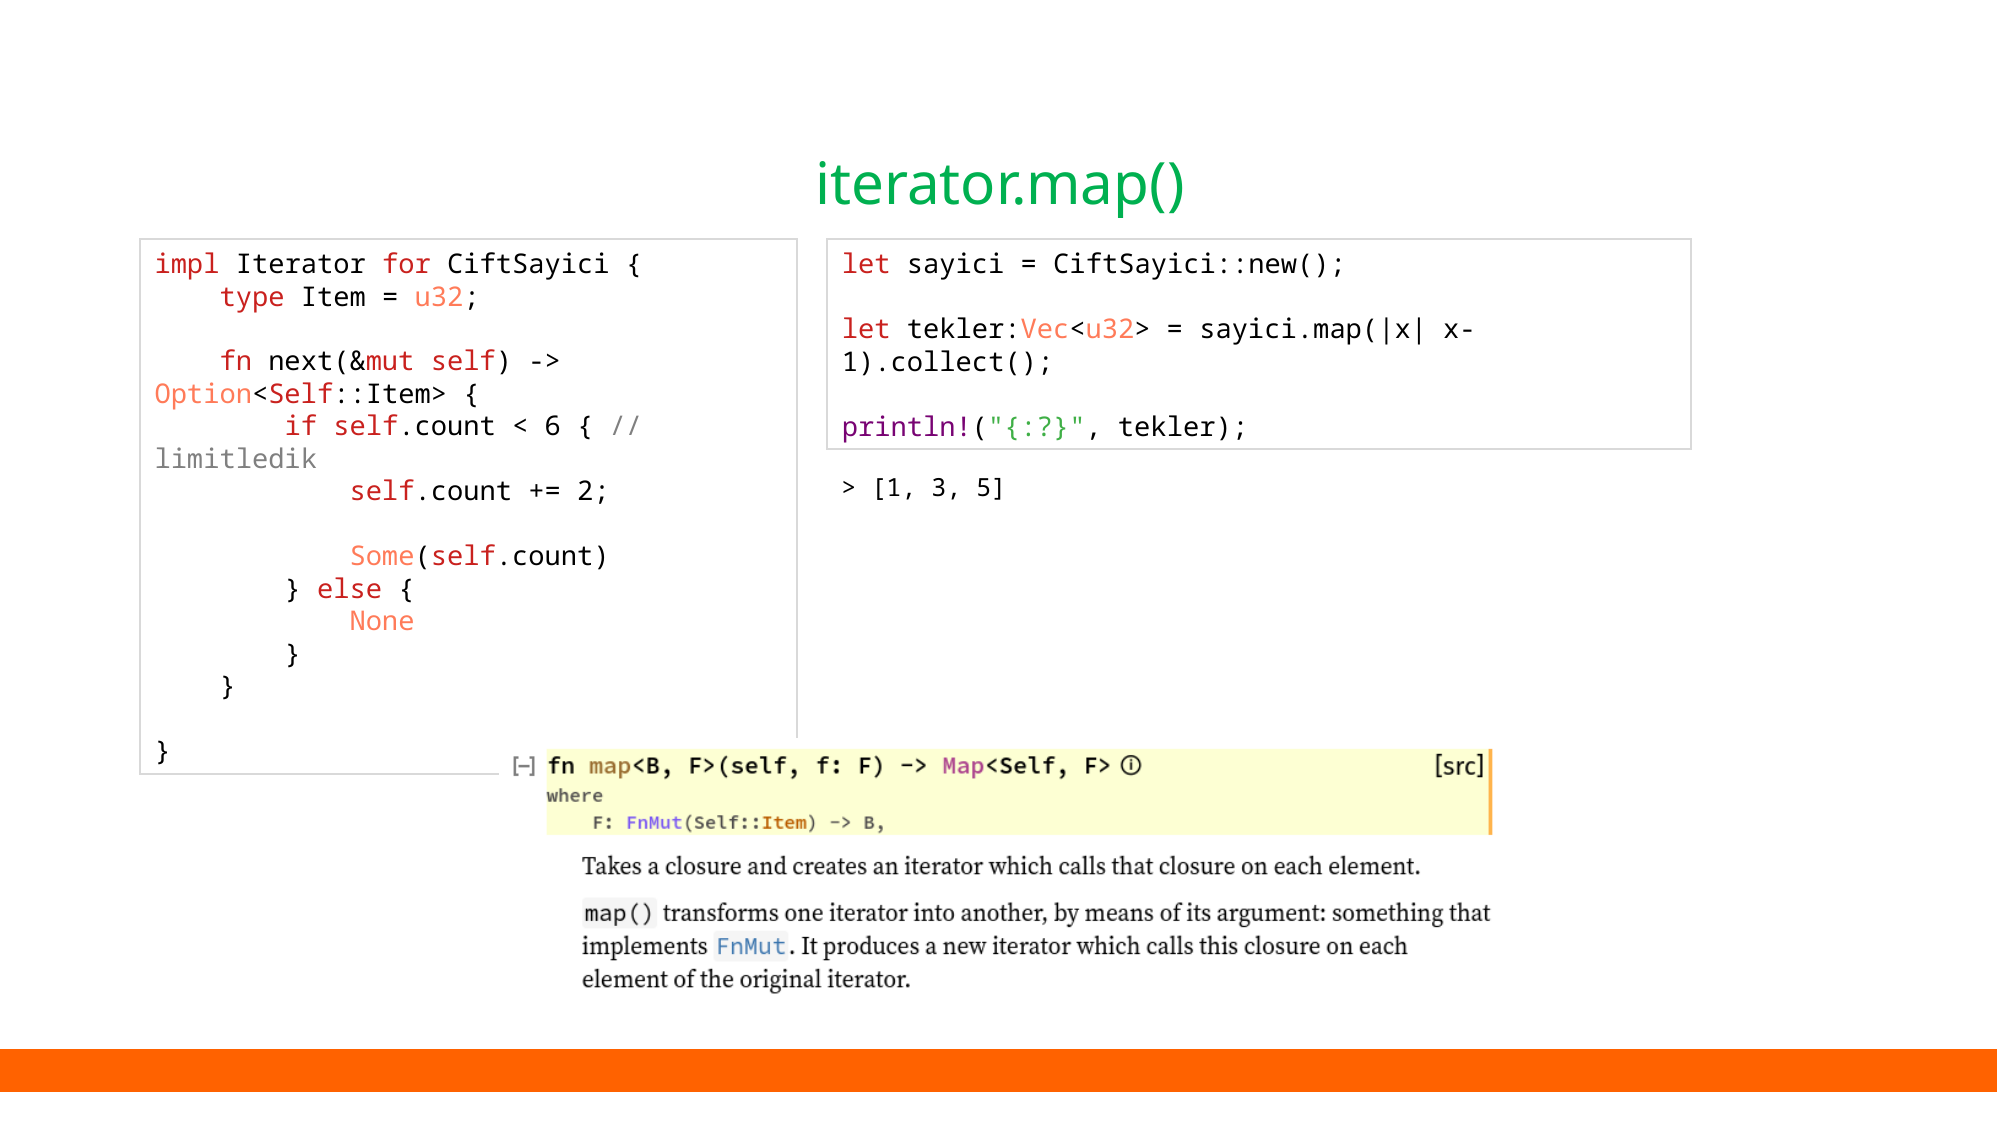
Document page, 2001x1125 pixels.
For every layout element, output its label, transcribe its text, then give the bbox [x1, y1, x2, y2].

text_box > [1, 3, 5] [826, 462, 1007, 502]
picture [499, 738, 1501, 996]
list iterator.map() [420, 146, 1580, 237]
text_box [0, 1049, 1997, 1092]
text_box let sayici = CiftSayici::new(); let tekler:Vec<u32> = sayici.map(|x| x-1).collect(); println!("{:?}", tekler); [826, 238, 1692, 443]
text_box impl Iterator for CiftSayici { type Item = u32; fn next(&mut self) -> Option<Self::Item> { if self.count < 6 { // limitledik self.count += 2; Some(self.count) } else { None } } } [139, 238, 798, 709]
